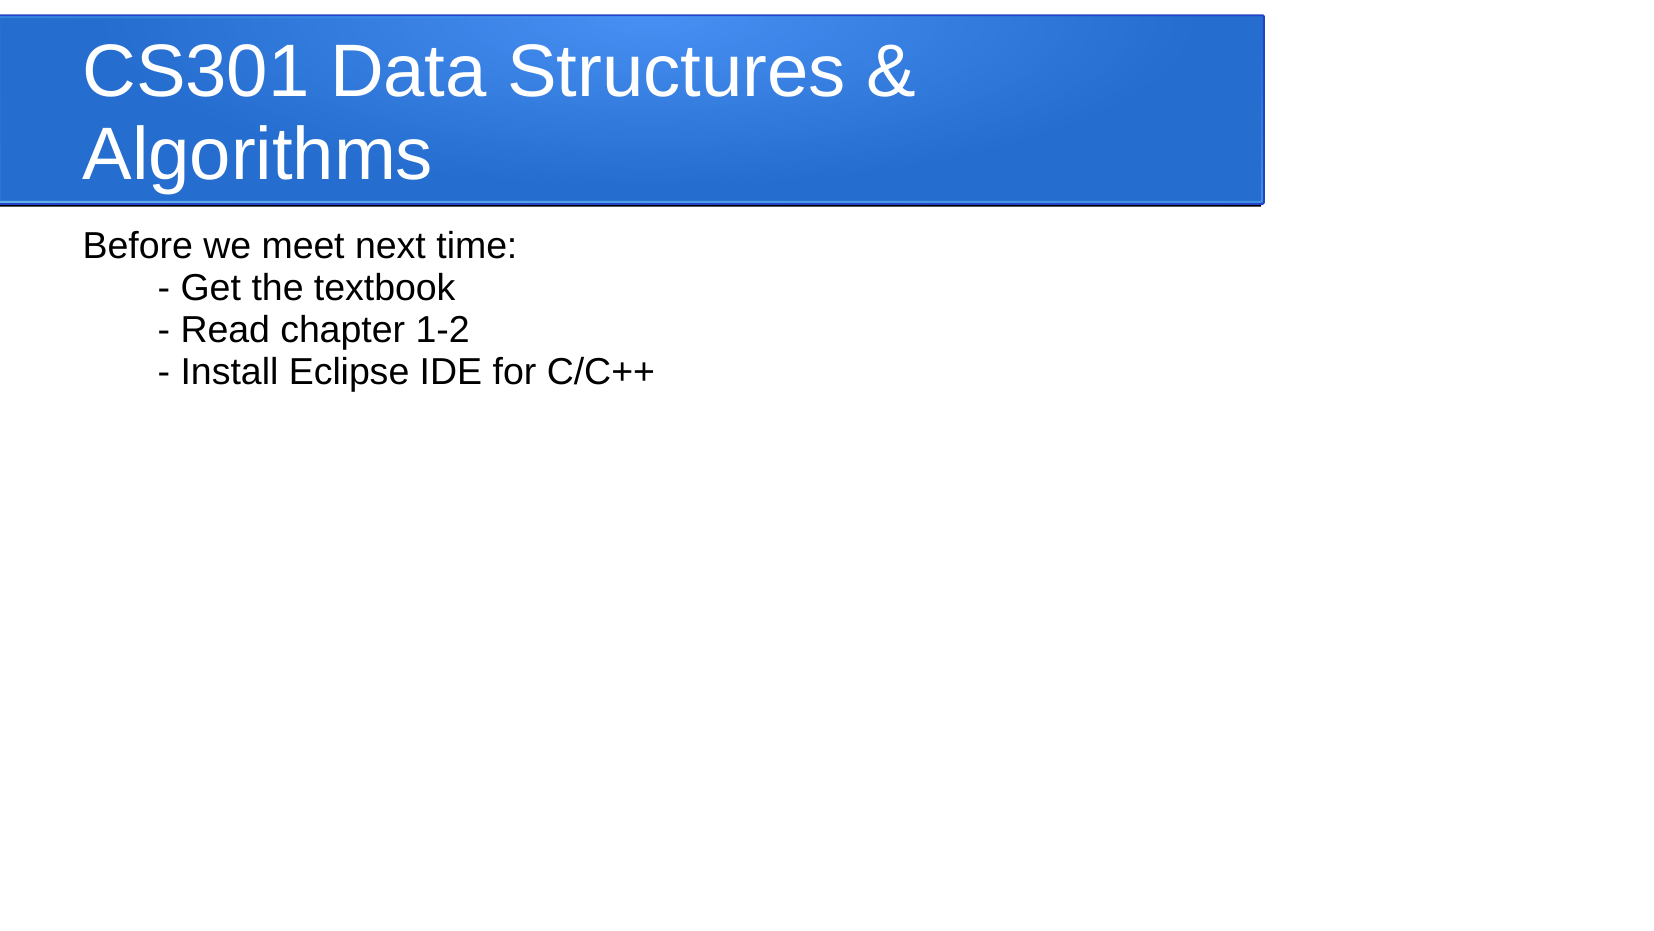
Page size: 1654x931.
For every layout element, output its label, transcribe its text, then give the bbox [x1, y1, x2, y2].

title CS301 Data Structures & Algorithms [82, 29, 1235, 196]
subtitle Before we meet next time: - Get the textbook - Read chapter 1-2 - Install Eclipse IDE for C/C++ [82, 224, 1096, 823]
